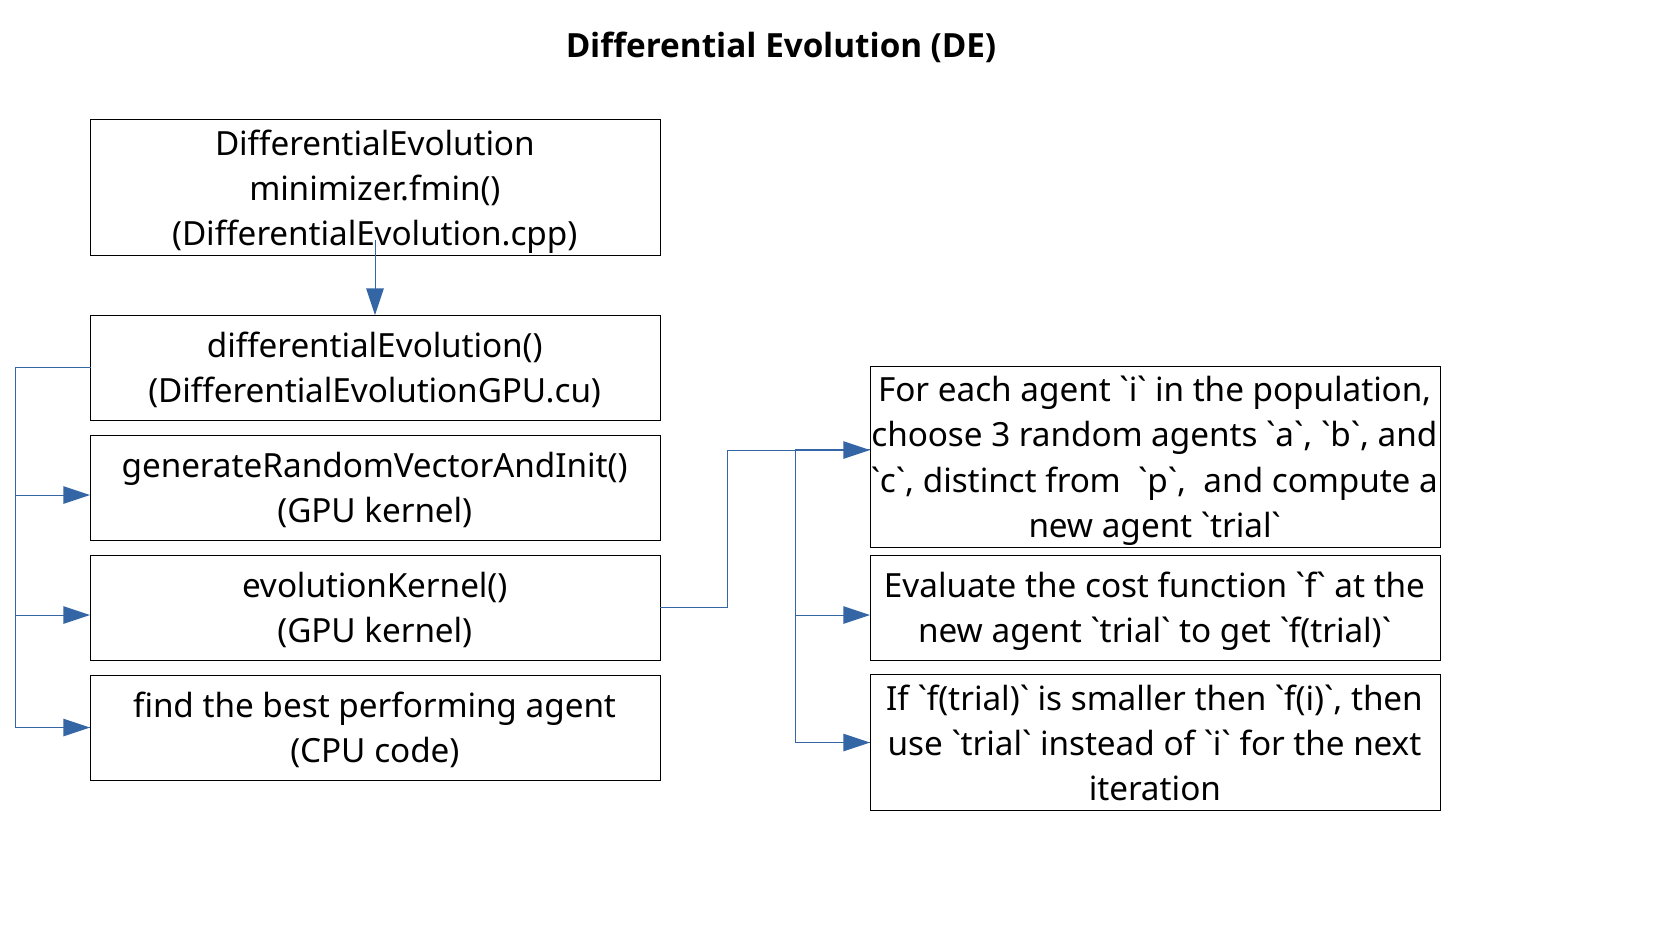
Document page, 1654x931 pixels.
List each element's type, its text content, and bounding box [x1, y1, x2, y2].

text_box find the best performing agent (CPU code) [90, 675, 661, 781]
text_box Evaluate the cost function `f` at the new agent `trial` to get `f(trial)` [870, 555, 1441, 661]
subtitle DifferentialEvolution minimizer.fmin() (DifferentialEvolution.cpp) [90, 135, 661, 241]
text_box For each agent `i` in the population, choose 3 random agents `a`, `b`, and `c`, distinct from `p`, and compute a new agent `trial` [870, 375, 1441, 539]
text_box If `f(trial)` is smaller then `f(i)`, then use `trial` instead of `i` for the next iteration [870, 675, 1441, 811]
text_box differentialEvolution() (DifferentialEvolutionGPU.cu) [90, 315, 661, 421]
text_box evolutionKernel() (GPU kernel) [90, 555, 661, 661]
text_box generateRandomVectorAndInit() (GPU kernel) [90, 435, 661, 541]
text_box Differential Evolution (DE) [270, 0, 1294, 91]
